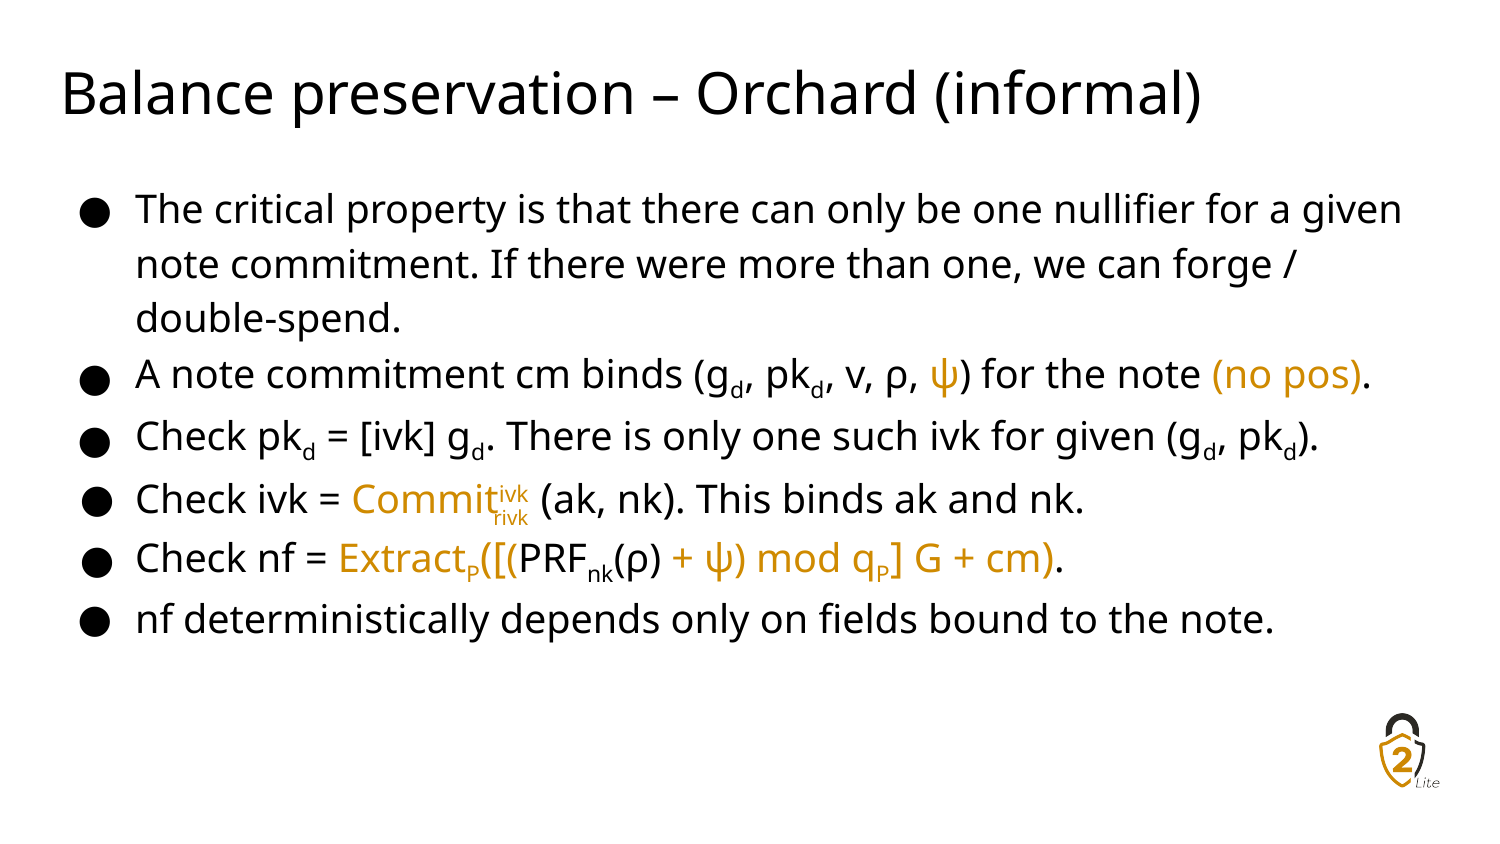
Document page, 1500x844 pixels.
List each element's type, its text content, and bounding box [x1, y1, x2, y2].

text_box The critical property is that there can only be one nullifier for a given note commitment. If there were more than one, we can forge / double-spend. A note commitment cm binds (gd, pkd, v, ρ, ψ) for the note (no pos). Check pkd = [ivk] gd. There is only one such ivk for given (gd, pkd). Check ivk = Commitivk (ak, nk). This binds ak and nk. Check nf = ExtractP([(PRFnk(ρ) + ψ) mod qP] G + cm). nf deterministically depends only on fields bound to the note. [59, 176, 1409, 694]
text_box rivk [478, 466, 557, 545]
picture [1379, 713, 1440, 788]
title Balance preservation – Orchard (informal) [60, 56, 1434, 151]
